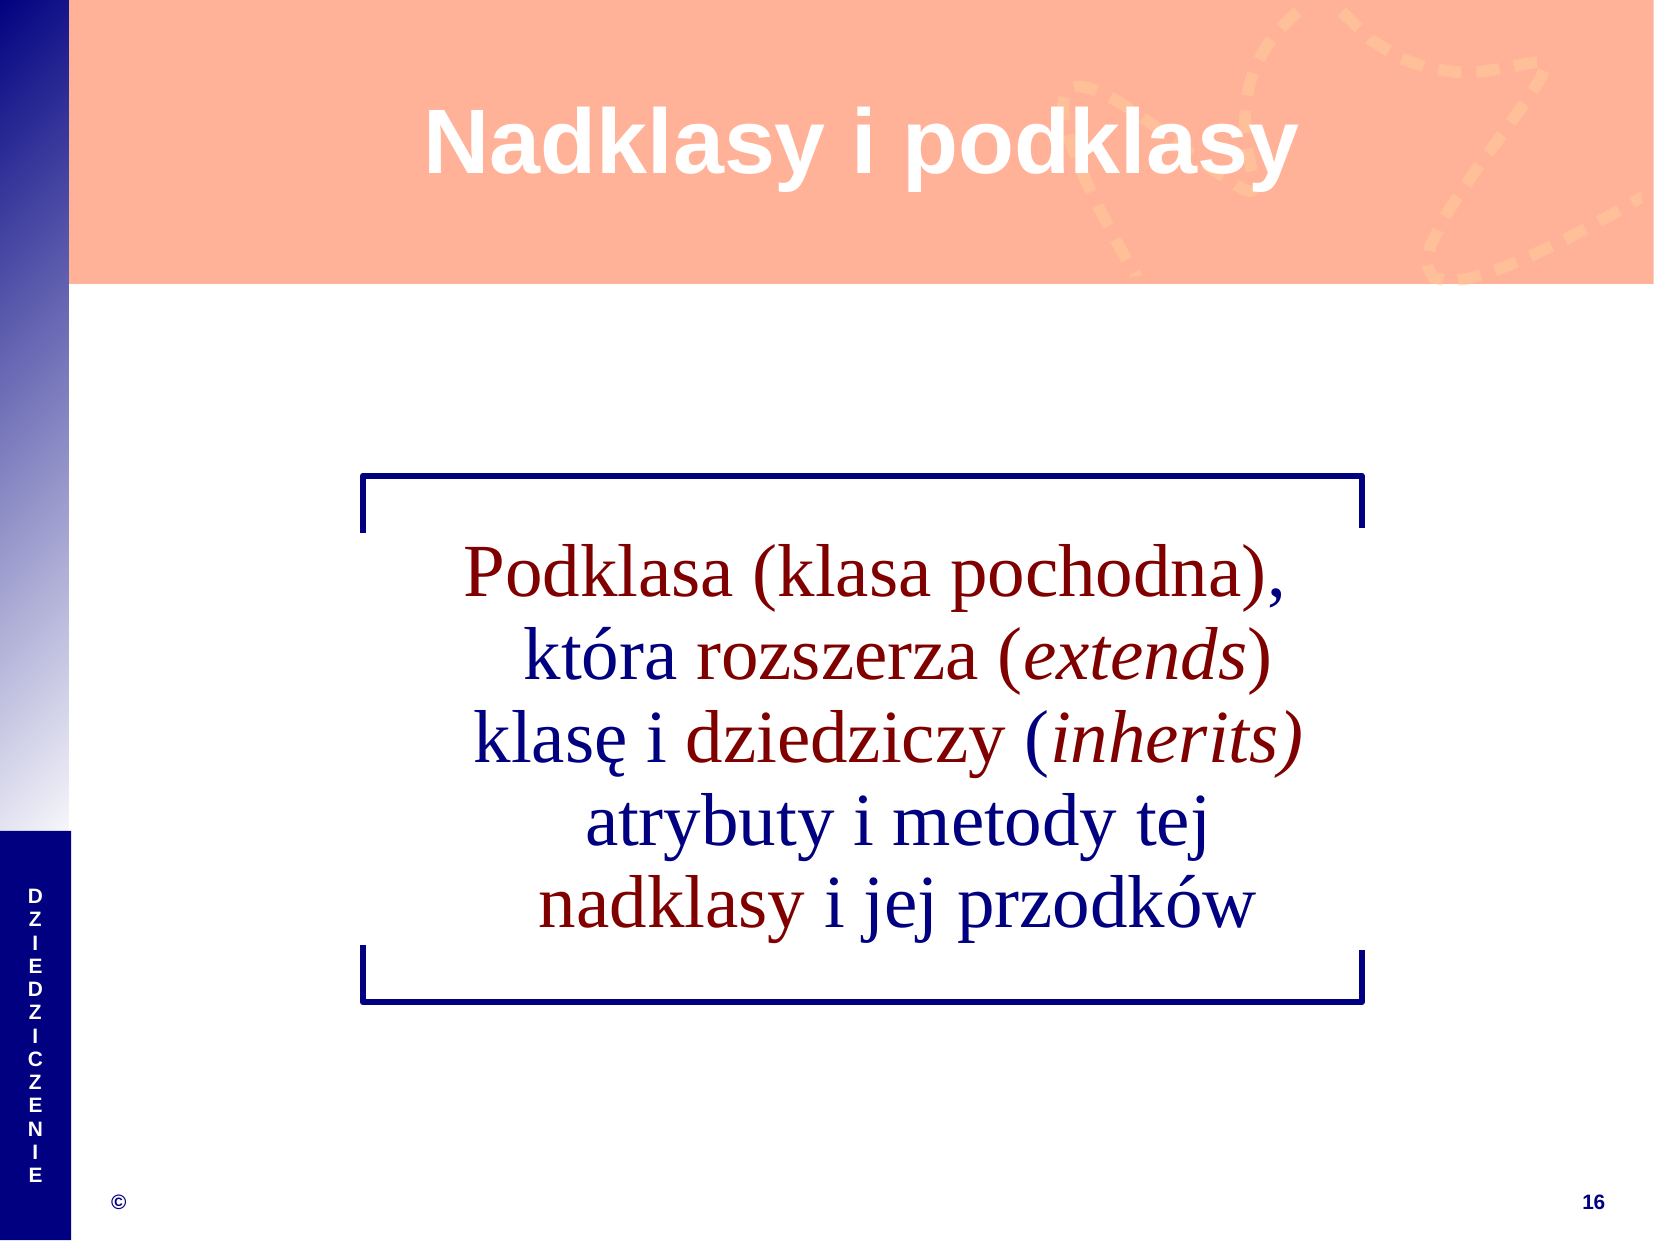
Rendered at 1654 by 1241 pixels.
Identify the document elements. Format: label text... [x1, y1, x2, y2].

title Nadklasy i podklasy [70, 37, 1654, 246]
text_box D Z I E D Z I C Z E N I E [0, 830, 71, 1241]
text_box Podklasa (klasa pochodna), która rozszerza (extends) klasę i dziedziczy (inherits) atrybuty i metody tej nadklasy i jej przodków [380, 437, 1344, 1037]
